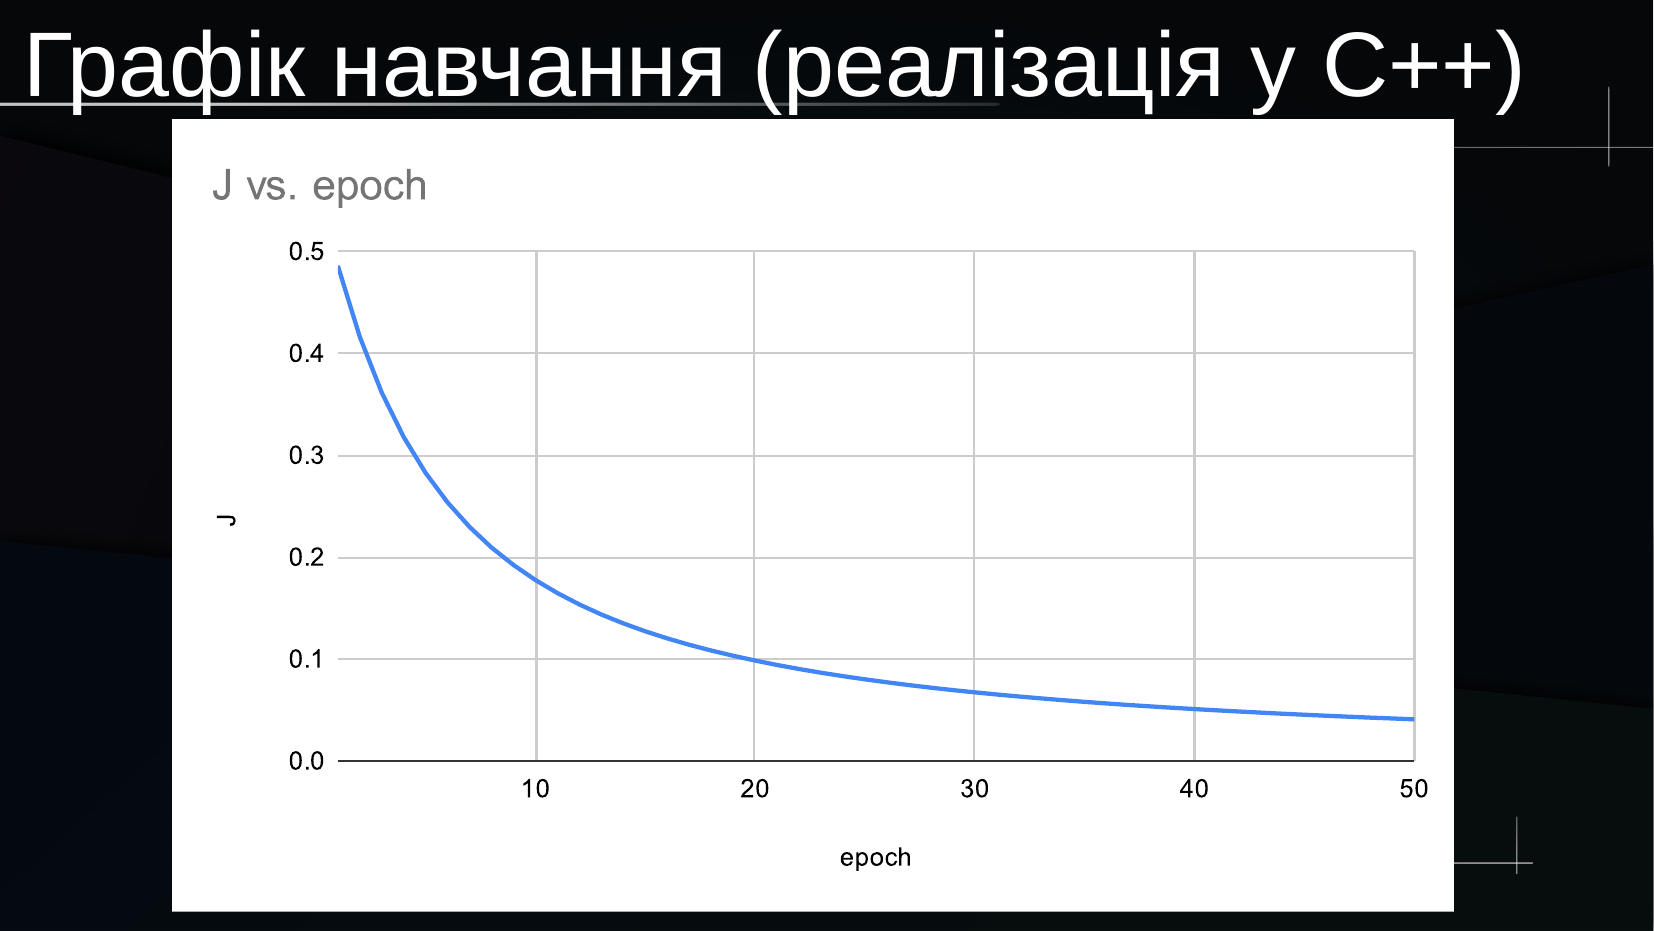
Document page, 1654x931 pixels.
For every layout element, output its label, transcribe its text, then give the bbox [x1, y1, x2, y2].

title Графік навчання (реалізація у С++) [23, 11, 1589, 119]
picture [0, 0, 1654, 931]
